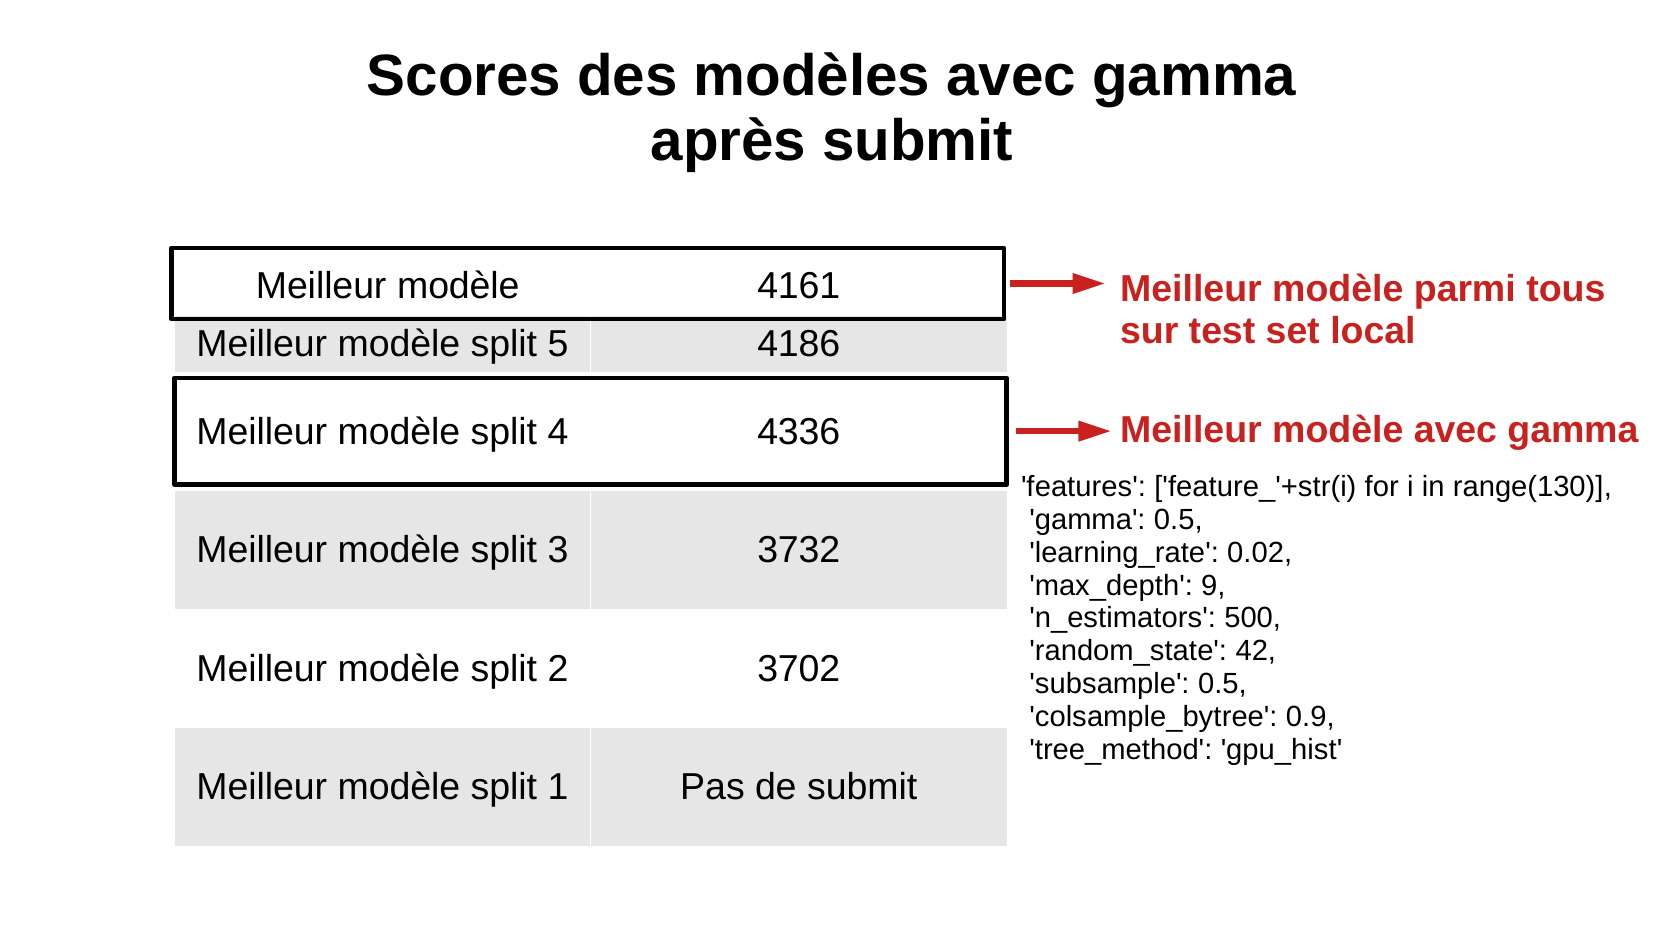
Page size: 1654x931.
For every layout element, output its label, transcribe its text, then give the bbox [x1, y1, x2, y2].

text_box 'features': ['feature_'+str(i) for i in range(130)], 'gamma': 0.5, 'learning_rate': 0.02, 'max_depth': 9, 'n_estimators': 500, 'random_state': 42, 'subsample': 0.5, 'colsample_bytree': 0.9, 'tree_method': 'gpu_hist' [1003, 460, 1654, 776]
text_box Meilleur modèle parmi tous sur test set local [1105, 259, 1654, 359]
table_cell Meilleur modèle split 4 [175, 373, 590, 377]
table_cell 3702 [591, 610, 1003, 727]
table_cell Meilleur modèle split 1 [175, 728, 590, 846]
text_box [171, 248, 1004, 319]
text_box Scores des modèles avec gamma après submit [352, 35, 1313, 181]
text_box [174, 377, 1007, 485]
table_cell 4186 [591, 316, 1007, 372]
table_cell Meilleur modèle split 3 [175, 491, 590, 609]
table_cell Meilleur modèle split 2 [175, 610, 590, 727]
table_cell 4336 [591, 373, 1007, 377]
text_box Meilleur modèle avec gamma [1105, 401, 1654, 459]
table_cell Meilleur modèle split 5 [175, 319, 590, 372]
table_cell Pas de submit [591, 728, 1007, 846]
table_cell 3732 [591, 491, 1003, 609]
table_cell 4336 [591, 485, 1003, 490]
table_cell Meilleur modèle split 4 [175, 485, 590, 490]
